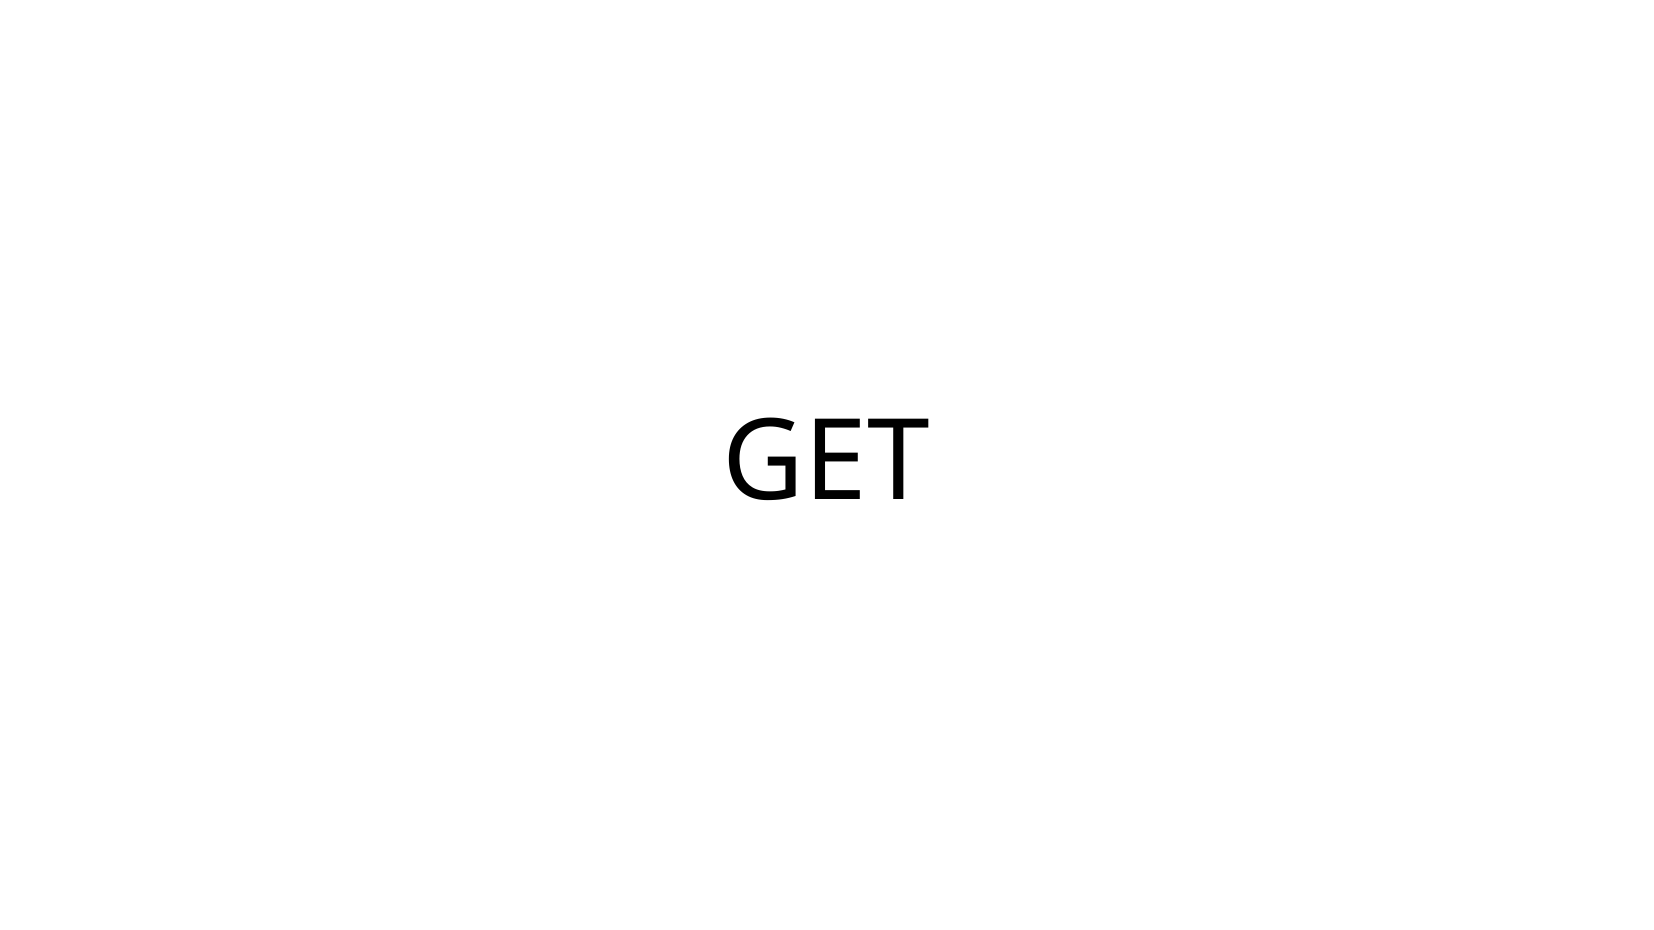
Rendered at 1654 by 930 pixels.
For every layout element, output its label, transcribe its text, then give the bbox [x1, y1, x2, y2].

subtitle GET [82, 112, 1571, 799]
